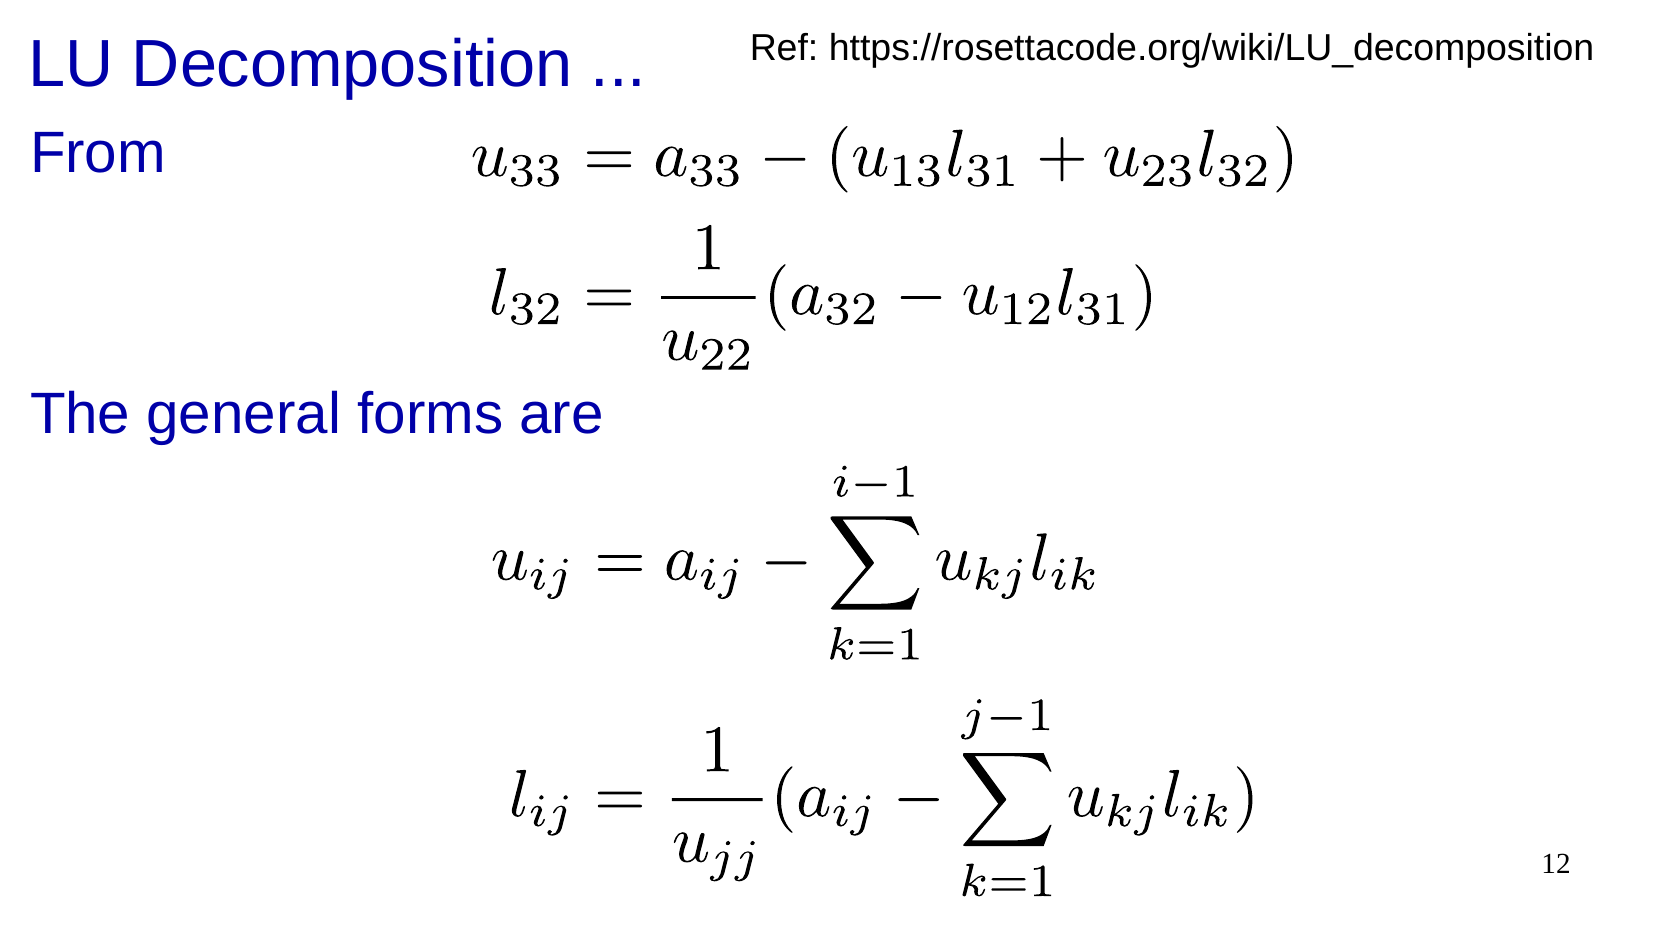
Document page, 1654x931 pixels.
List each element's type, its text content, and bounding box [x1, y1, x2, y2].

text_box [490, 465, 1260, 897]
title LU Decomposition ... [28, 21, 1626, 106]
list From The general forms are [30, 120, 1645, 916]
text_box Ref: https://rosettacode.org/wiki/LU_decomposition [735, 18, 1621, 76]
text_box [470, 125, 1299, 370]
